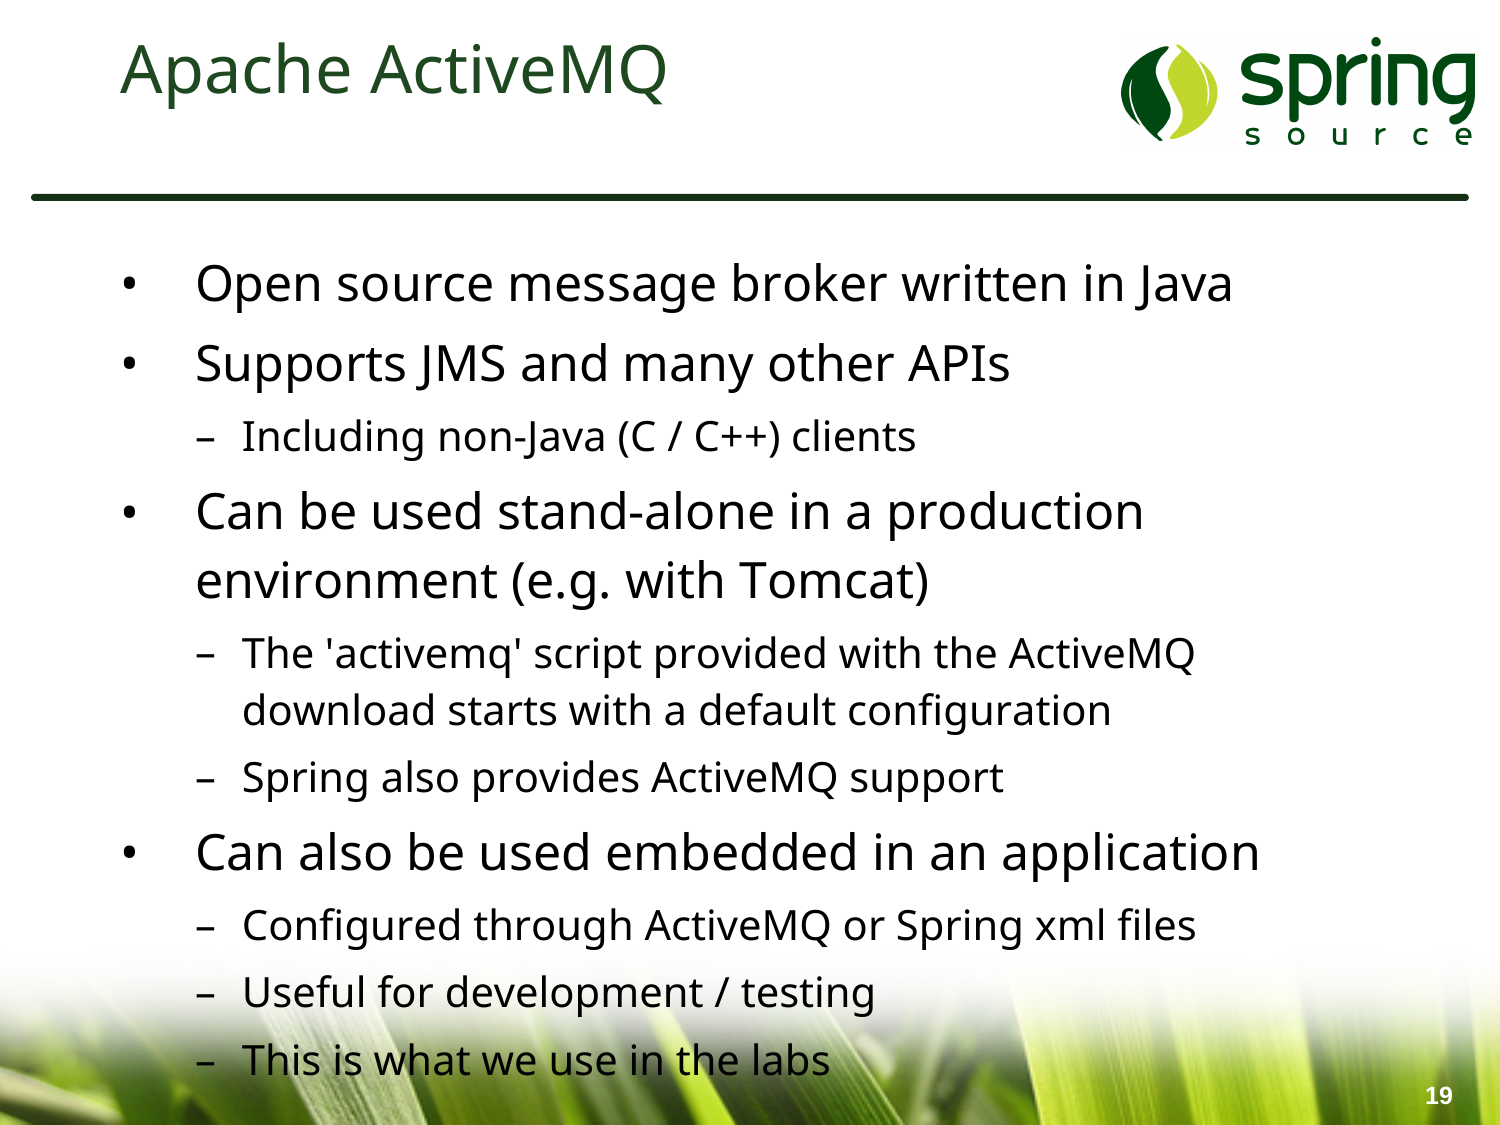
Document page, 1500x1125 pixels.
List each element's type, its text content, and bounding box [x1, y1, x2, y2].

picture [1138, 37, 1475, 145]
title Apache ActiveMQ [105, 15, 1138, 178]
list Open source message broker written in Java Supports JMS and many other APIs Including non-Java (C / C++) clients Can be used stand-alone in a production environment (e.g. with Tomcat) The 'activemq' script provided with the ActiveMQ download starts with a default configuration Spring also provides ActiveMQ support Can also be used embedded in an application Configured through ActiveMQ or Spring xml files Useful for development / testing This is what we use in the labs [105, 239, 1396, 1014]
picture [0, 944, 1500, 1125]
